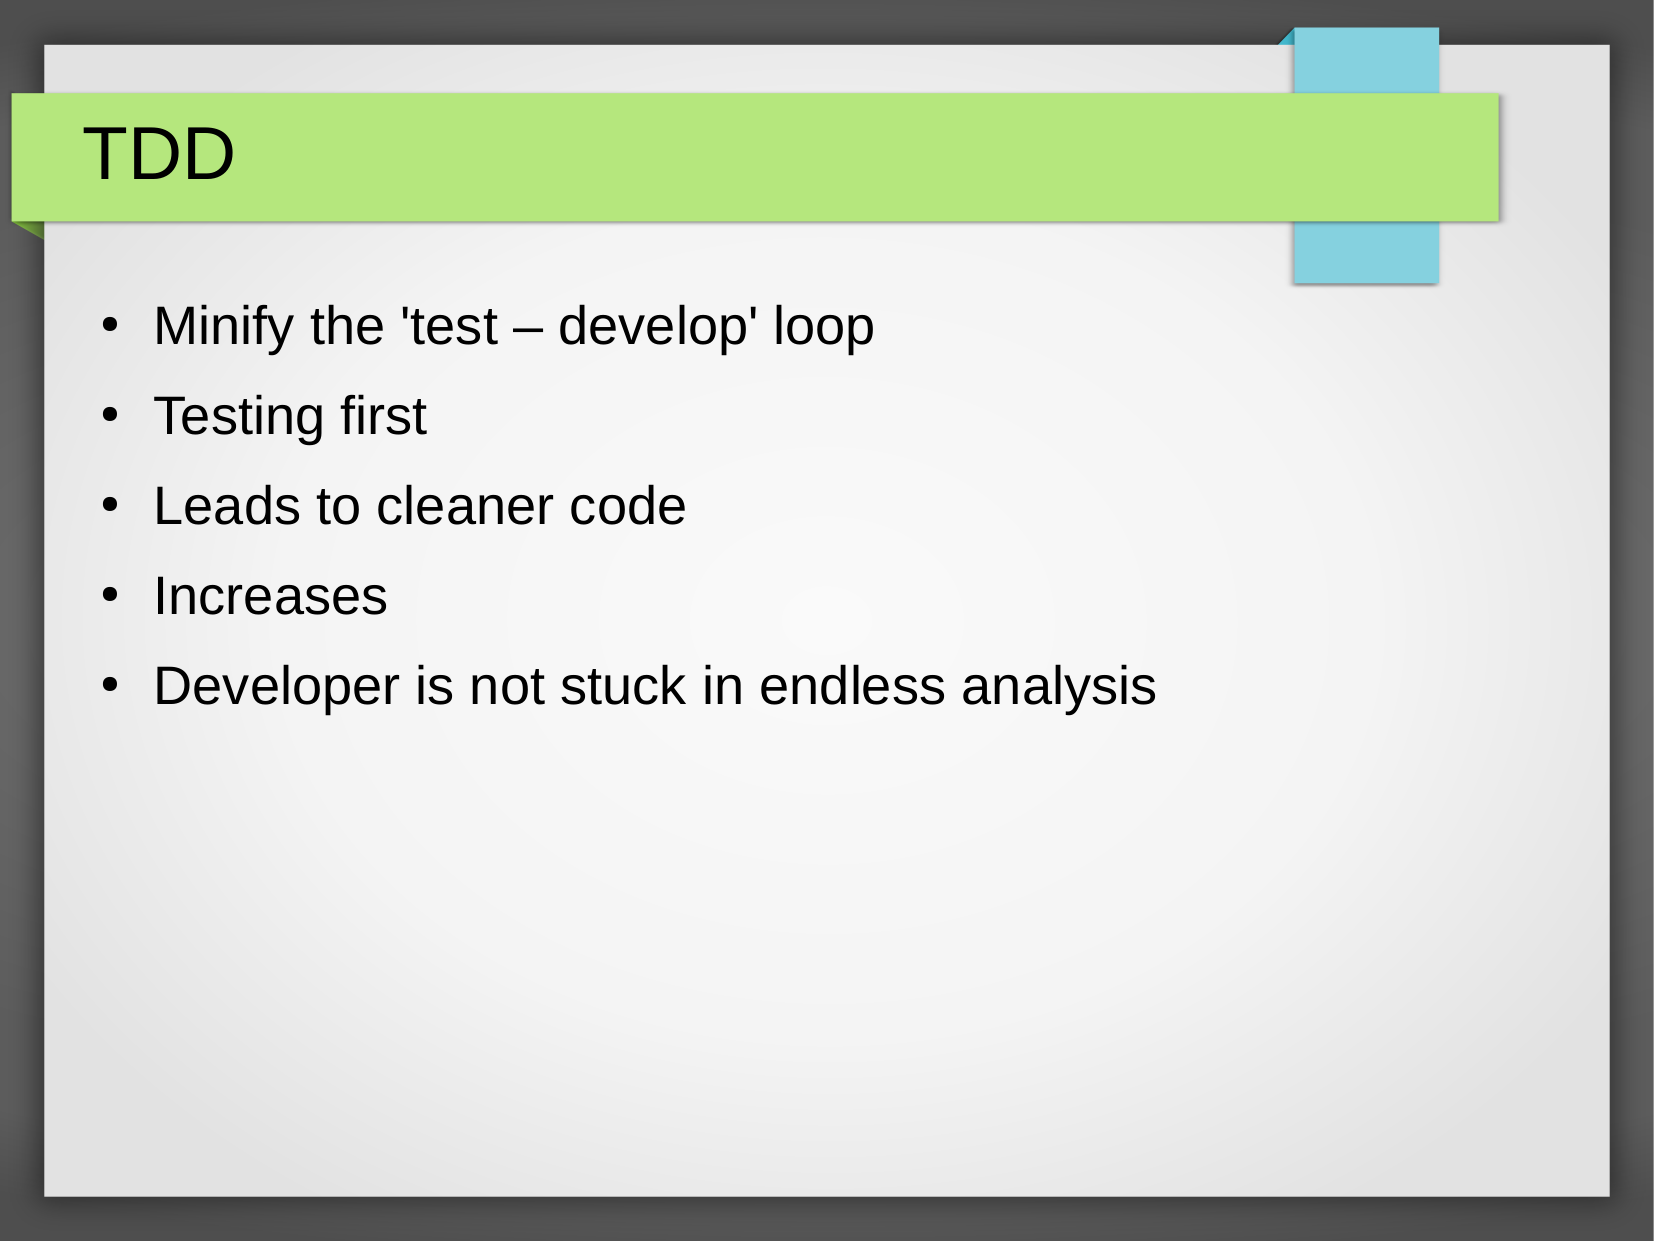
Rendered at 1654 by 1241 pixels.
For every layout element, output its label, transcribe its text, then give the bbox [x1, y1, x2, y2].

list Minify the 'test – develop' loop Testing first Leads to cleaner code Increases Developer is not stuck in endless analysis [82, 295, 1571, 1015]
title TDD [82, 94, 1264, 213]
picture [0, 0, 1654, 1241]
